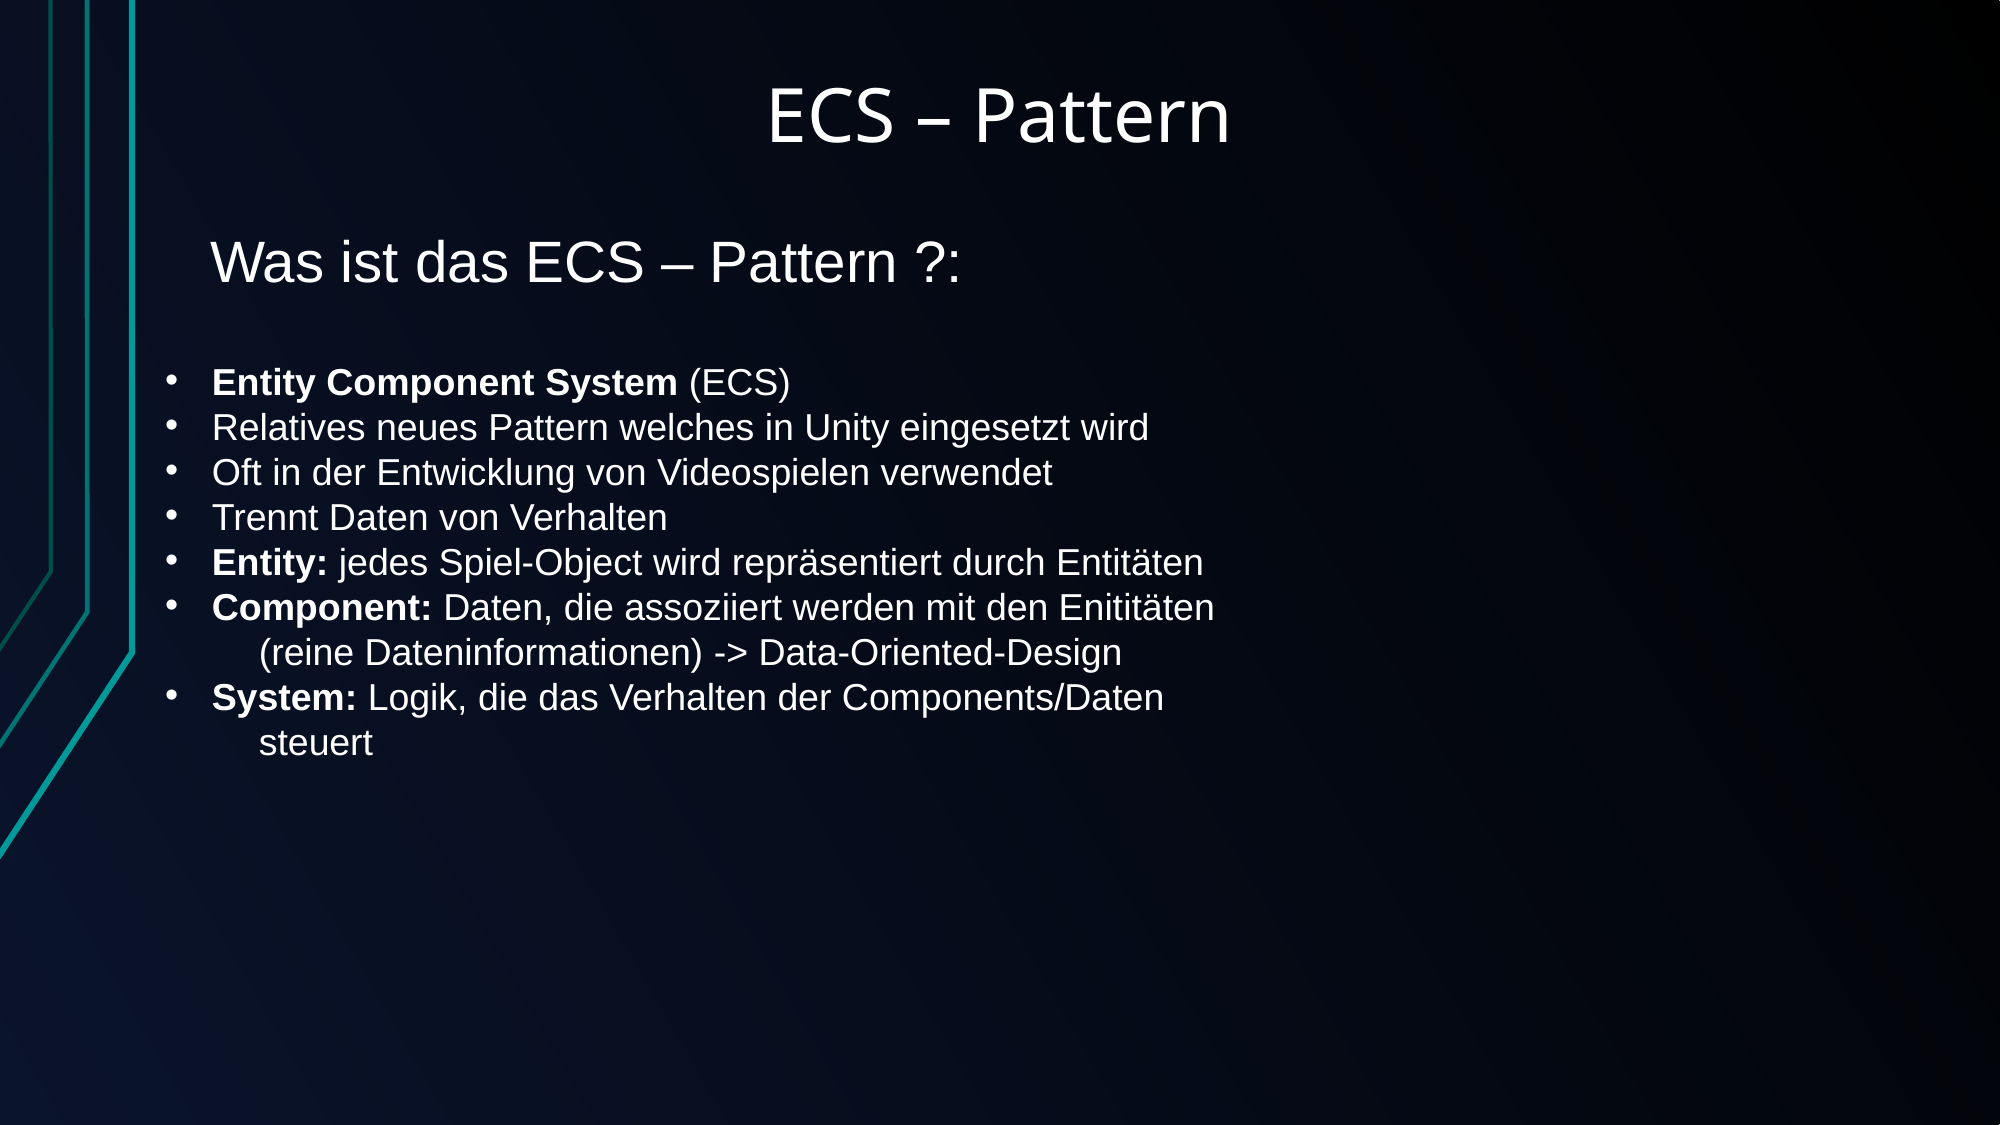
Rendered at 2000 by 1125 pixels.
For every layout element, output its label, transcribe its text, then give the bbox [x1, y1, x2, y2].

title ECS – Pattern [149, 42, 1850, 170]
text_box Was ist das ECS – Pattern ?: [195, 216, 999, 303]
text_box Entity Component System (ECS) Relatives neues Pattern welches in Unity eingesetzt wird Oft in der Entwicklung von Videospielen verwendet Trennt Daten von Verhalten Entity: jedes Spiel-Object wird repräsentiert durch Entitäten Component: Daten, die assoziiert werden mit den Enititäten (reine Dateninformationen) -> Data-Oriented-Design System: Logik, die das Verhalten der Components/Daten steuert [149, 349, 1367, 774]
